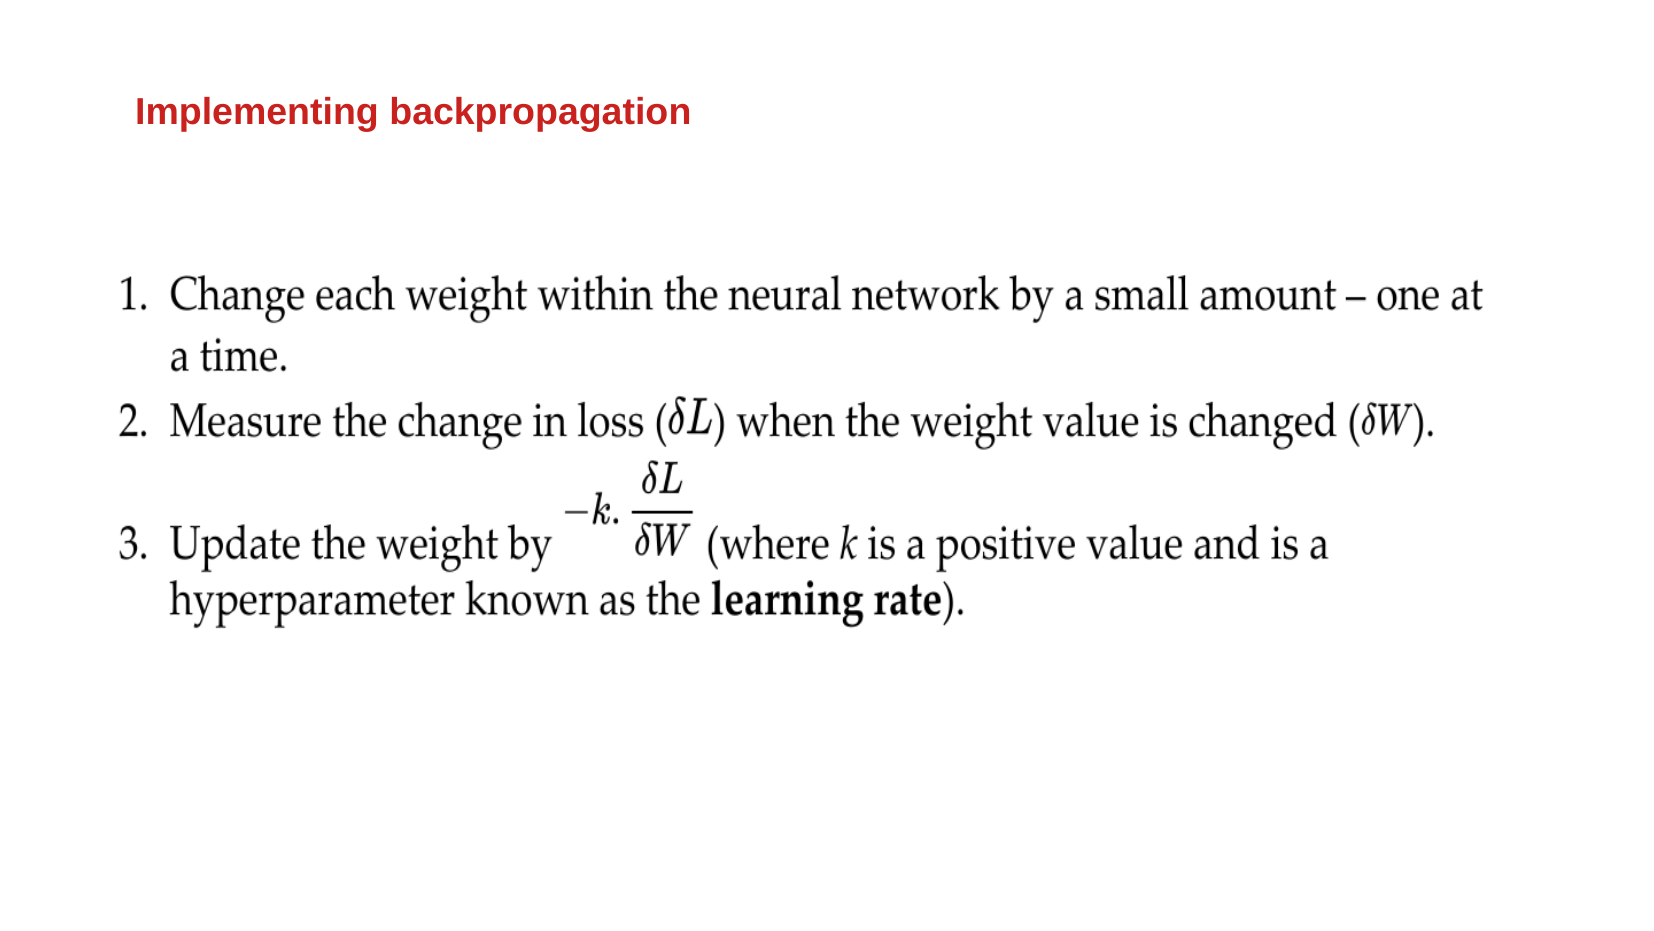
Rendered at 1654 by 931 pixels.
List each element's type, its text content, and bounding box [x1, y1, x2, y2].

text_box Implementing backpropagation [120, 82, 1406, 182]
picture [106, 236, 1502, 654]
